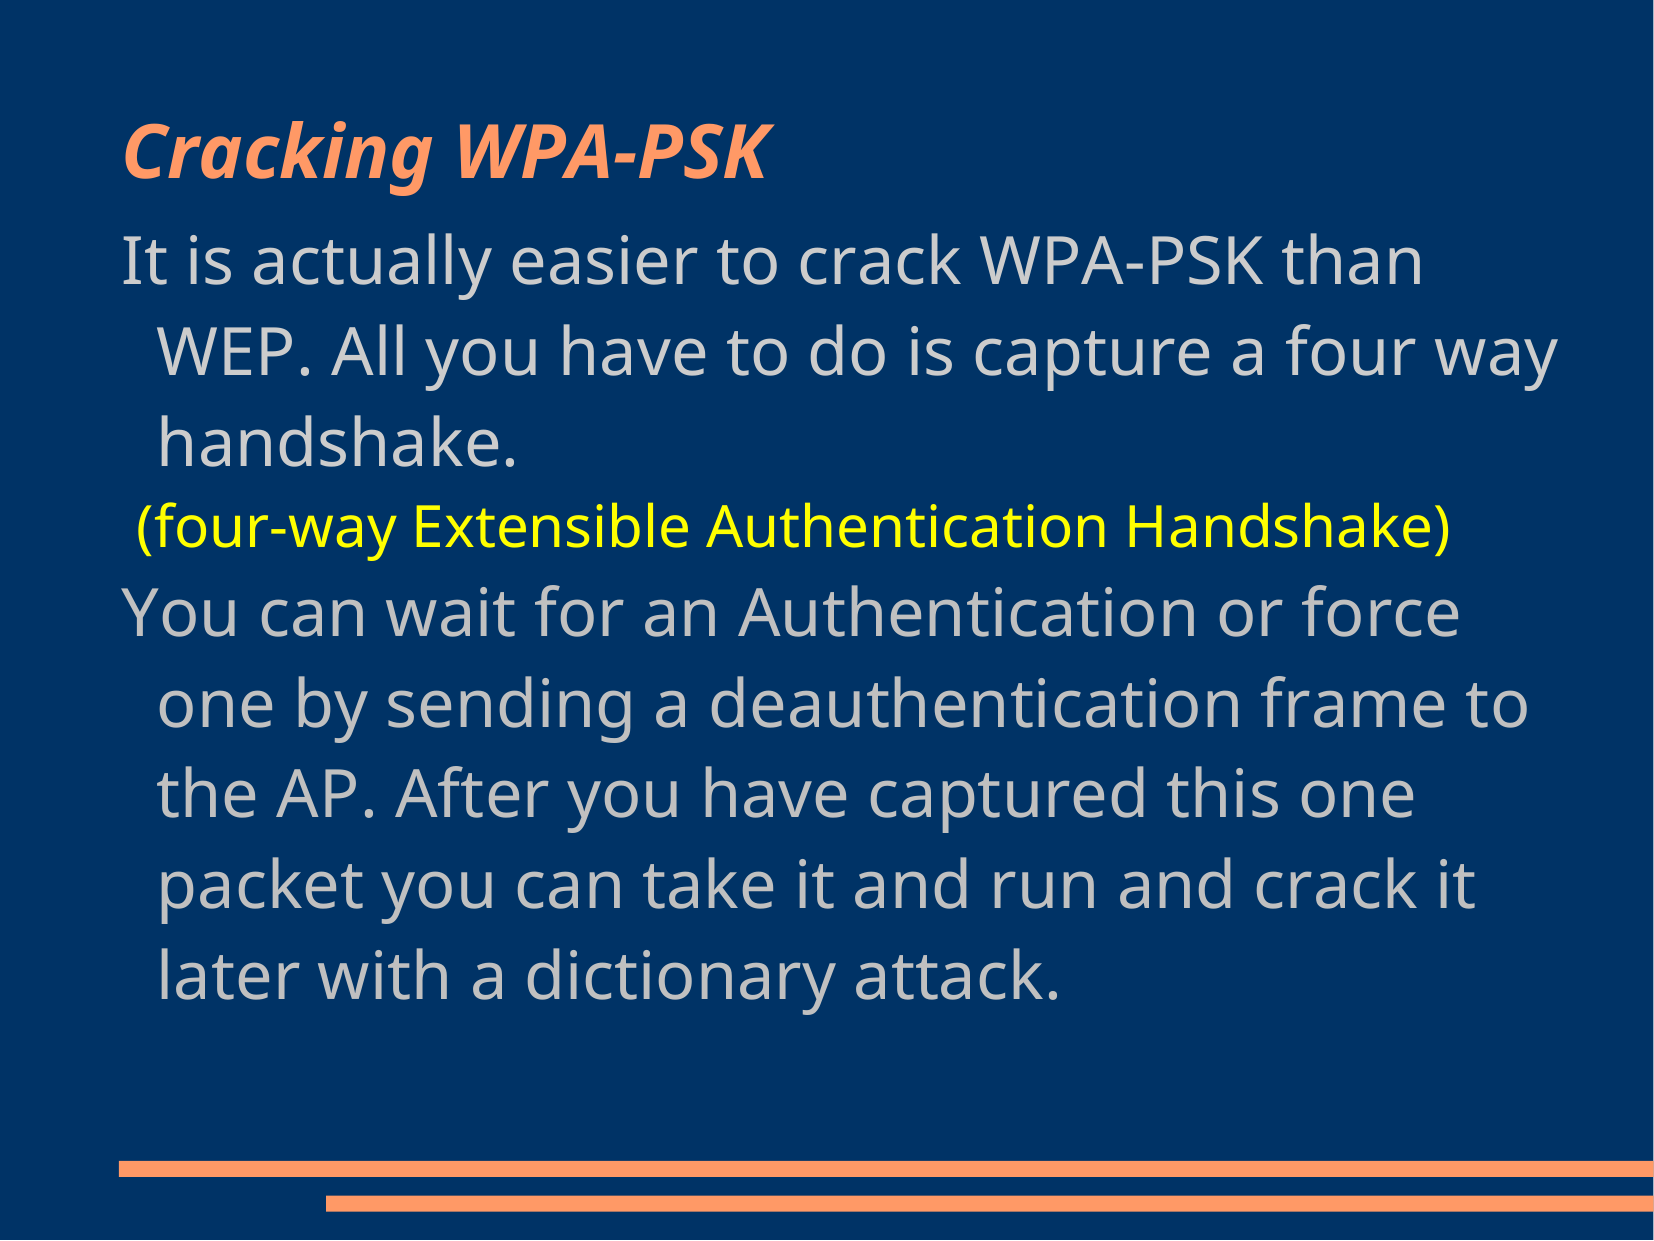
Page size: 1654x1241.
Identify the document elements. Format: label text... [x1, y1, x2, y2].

subtitle It is actually easier to crack WPA-PSK than WEP. All you have to do is capture a four way handshake. (four-way Extensible Authentication Handshake) You can wait for an Authentication or force one by sending a deauthentication frame to the AP. After you have captured this one packet you can take it and run and crack it later with a dictionary attack. [121, 253, 1561, 1201]
title Cracking WPA-PSK [121, 46, 1534, 253]
